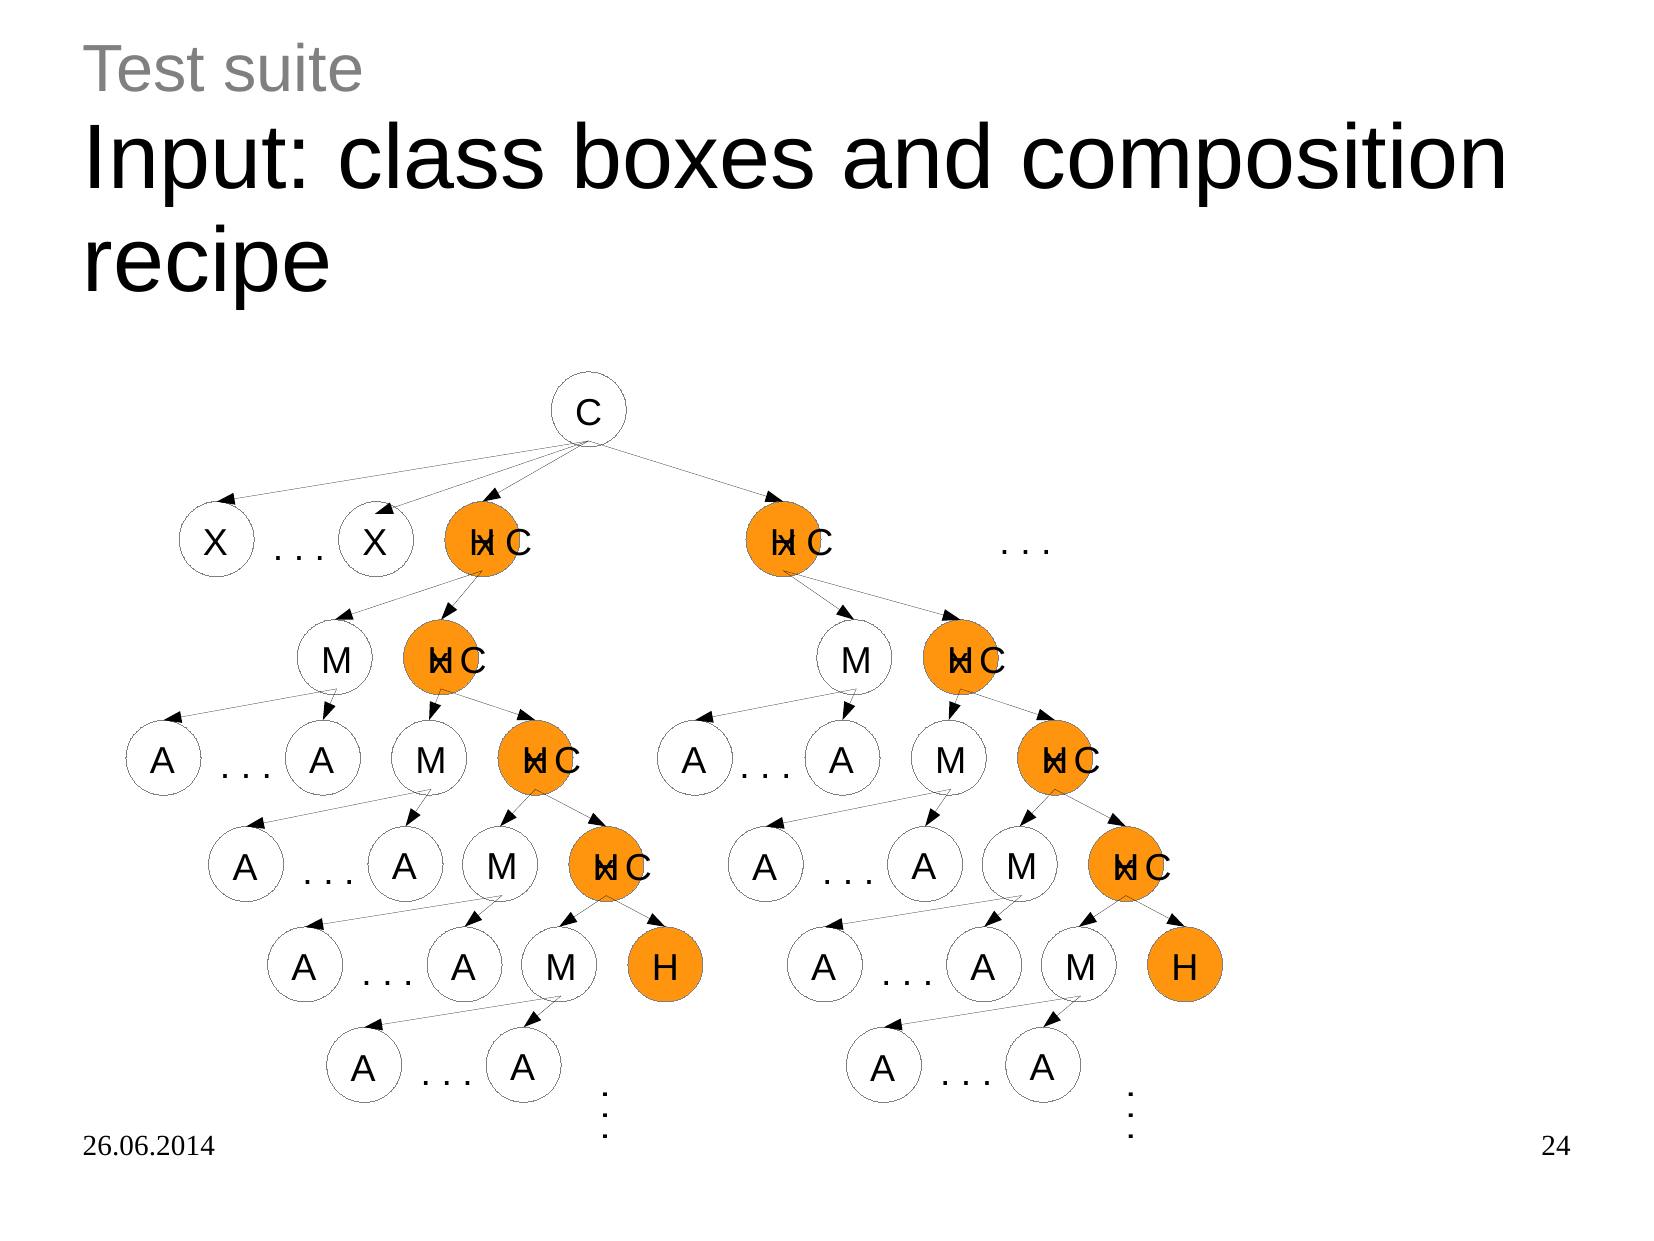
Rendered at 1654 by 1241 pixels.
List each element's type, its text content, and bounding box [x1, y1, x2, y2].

text_box [756, 501, 811, 513]
text_box [368, 640, 373, 675]
text_box [444, 520, 450, 559]
text_box [1051, 790, 1063, 796]
text_box [887, 840, 896, 888]
text_box [1147, 940, 1156, 989]
text_box [956, 926, 1022, 991]
text_box x C [752, 514, 849, 571]
text_box A [217, 838, 273, 896]
text_box M [920, 732, 982, 790]
text_box [345, 1097, 384, 1103]
text_box . . . [258, 518, 349, 576]
text_box . . . [287, 843, 378, 901]
text_box [277, 926, 343, 991]
text_box [531, 790, 544, 796]
text_box [1059, 790, 1075, 794]
text_box M [530, 939, 592, 996]
text_box [356, 571, 396, 577]
text_box [144, 790, 183, 796]
text_box [1099, 826, 1154, 838]
text_box [508, 720, 563, 732]
text_box [675, 790, 715, 796]
text_box A [855, 1039, 911, 1097]
text_box [136, 720, 202, 785]
text_box [947, 790, 968, 796]
text_box . . . [205, 737, 296, 794]
text_box [413, 619, 469, 632]
text_box A [335, 1039, 391, 1097]
text_box [462, 840, 471, 888]
text_box [946, 940, 955, 988]
text_box [196, 571, 237, 577]
text_box [982, 839, 991, 889]
text_box [539, 790, 555, 794]
text_box [427, 940, 436, 989]
title Test suite Input: class boxes and composition recipe [82, 30, 1571, 311]
text_box [855, 689, 875, 695]
text_box [1129, 896, 1146, 900]
text_box [486, 1040, 495, 1089]
text_box A [1014, 1039, 1070, 1097]
text_box [462, 739, 467, 776]
text_box A [377, 838, 432, 896]
text_box x C [924, 632, 1022, 690]
text_box [422, 690, 439, 695]
text_box [942, 690, 959, 695]
text_box [462, 571, 478, 575]
text_box [586, 896, 603, 901]
text_box [645, 996, 686, 1002]
text_box . . . [866, 943, 957, 1001]
text_box [610, 896, 626, 900]
text_box [592, 946, 597, 983]
text_box [797, 926, 863, 992]
text_box x C [405, 632, 502, 690]
text_box [219, 826, 284, 891]
text_box x C [1090, 838, 1187, 896]
text_box [416, 790, 429, 795]
text_box [401, 720, 457, 732]
text_box [267, 940, 276, 988]
text_box [285, 733, 294, 782]
text_box [787, 940, 796, 989]
text_box [1106, 896, 1123, 901]
text_box [367, 839, 377, 889]
text_box . . . [587, 1074, 645, 1167]
text_box A [737, 838, 792, 896]
text_box [982, 740, 987, 775]
text_box [533, 846, 538, 882]
text_box [694, 940, 703, 989]
text_box [1214, 940, 1223, 989]
text_box [208, 840, 217, 888]
text_box [933, 619, 989, 632]
text_box A [666, 732, 722, 790]
text_box [125, 733, 135, 783]
text_box [745, 518, 752, 560]
text_box [667, 720, 727, 784]
text_box [386, 896, 425, 902]
text_box [472, 826, 528, 838]
text_box [804, 996, 845, 1002]
text_box A [814, 732, 869, 790]
text_box H [1156, 939, 1214, 996]
text_box [826, 619, 882, 632]
text_box [378, 826, 444, 891]
text_box . . . [405, 1044, 496, 1102]
text_box . . . [346, 943, 437, 1001]
text_box A [896, 838, 952, 896]
text_box [864, 1097, 904, 1103]
text_box [496, 896, 520, 902]
text_box [303, 790, 342, 796]
text_box [1051, 926, 1107, 939]
text_box [444, 996, 485, 1002]
text_box [898, 826, 963, 891]
text_box [307, 619, 363, 632]
text_box [856, 1027, 922, 1091]
text_box C [560, 384, 617, 441]
text_box [823, 790, 862, 796]
text_box [189, 501, 255, 566]
text_box A [495, 1039, 550, 1097]
text_box [561, 371, 627, 434]
text_box [911, 733, 920, 782]
text_box X [188, 513, 243, 571]
text_box M [825, 632, 887, 689]
text_box [295, 720, 361, 784]
text_box [815, 720, 881, 785]
text_box x C [450, 514, 548, 571]
text_box A [276, 939, 332, 996]
text_box x C [499, 732, 597, 790]
text_box [1075, 996, 1099, 1002]
text_box [921, 720, 977, 732]
text_box [746, 896, 786, 902]
text_box [297, 633, 306, 682]
text_box [478, 571, 503, 577]
text_box [1005, 1041, 1014, 1089]
text_box [841, 690, 855, 695]
text_box [1053, 846, 1058, 882]
text_box [936, 790, 949, 795]
text_box [657, 733, 666, 782]
text_box [1027, 720, 1083, 732]
text_box [992, 826, 1047, 838]
text_box [179, 515, 188, 564]
text_box A [135, 732, 190, 790]
text_box [846, 1040, 855, 1089]
text_box [964, 996, 1005, 1002]
text_box A [955, 939, 1011, 996]
text_box [1041, 940, 1050, 989]
text_box [728, 839, 737, 889]
text_box x C [570, 838, 667, 896]
text_box [581, 442, 601, 447]
text_box [1164, 996, 1206, 1002]
text_box x C [1019, 732, 1116, 790]
text_box [516, 790, 533, 795]
text_box [804, 733, 814, 782]
text_box [579, 826, 634, 838]
text_box . . . [925, 1044, 1016, 1102]
text_box [816, 633, 825, 681]
text_box [521, 940, 530, 988]
text_box [600, 897, 614, 902]
text_box [627, 940, 637, 989]
text_box X [347, 513, 403, 571]
text_box [440, 690, 453, 695]
text_box [544, 997, 558, 1002]
text_box [959, 690, 972, 695]
text_box [593, 441, 609, 445]
text_box [887, 638, 892, 676]
text_box A [796, 939, 851, 996]
text_box [905, 896, 945, 902]
text_box M [306, 632, 368, 689]
text_box [326, 1041, 335, 1089]
text_box [1036, 790, 1053, 795]
text_box [1016, 896, 1040, 902]
text_box M [1050, 939, 1112, 996]
text_box [471, 572, 480, 577]
text_box [335, 689, 355, 695]
text_box A [294, 732, 350, 790]
text_box [504, 1097, 543, 1103]
text_box [349, 501, 387, 513]
text_box [436, 926, 503, 991]
text_box [226, 896, 266, 902]
text_box . . . [807, 843, 898, 901]
text_box [391, 734, 400, 782]
text_box [1112, 947, 1117, 982]
text_box [285, 996, 326, 1002]
text_box [1064, 997, 1078, 1002]
text_box [1157, 926, 1213, 939]
text_box [428, 790, 449, 796]
text_box [393, 507, 414, 566]
text_box [1006, 897, 1018, 901]
text_box M [471, 838, 533, 896]
text_box [531, 926, 587, 939]
text_box [320, 690, 335, 695]
text_box [763, 571, 790, 577]
text_box [486, 897, 498, 901]
text_box A [436, 939, 491, 996]
text_box [738, 826, 804, 891]
text_box [455, 501, 510, 513]
text_box . . . [724, 737, 815, 794]
text_box . . . [1113, 1074, 1171, 1167]
text_box [551, 385, 560, 434]
text_box M [991, 838, 1053, 896]
text_box [1024, 1097, 1063, 1103]
text_box [338, 515, 347, 563]
text_box M [400, 732, 462, 790]
text_box [556, 996, 580, 1002]
text_box . . . [984, 512, 1075, 570]
text_box [1015, 1027, 1081, 1092]
text_box [337, 1027, 402, 1092]
text_box [1120, 897, 1134, 902]
text_box H [637, 939, 694, 996]
text_box [637, 926, 693, 939]
text_box [496, 1027, 562, 1092]
